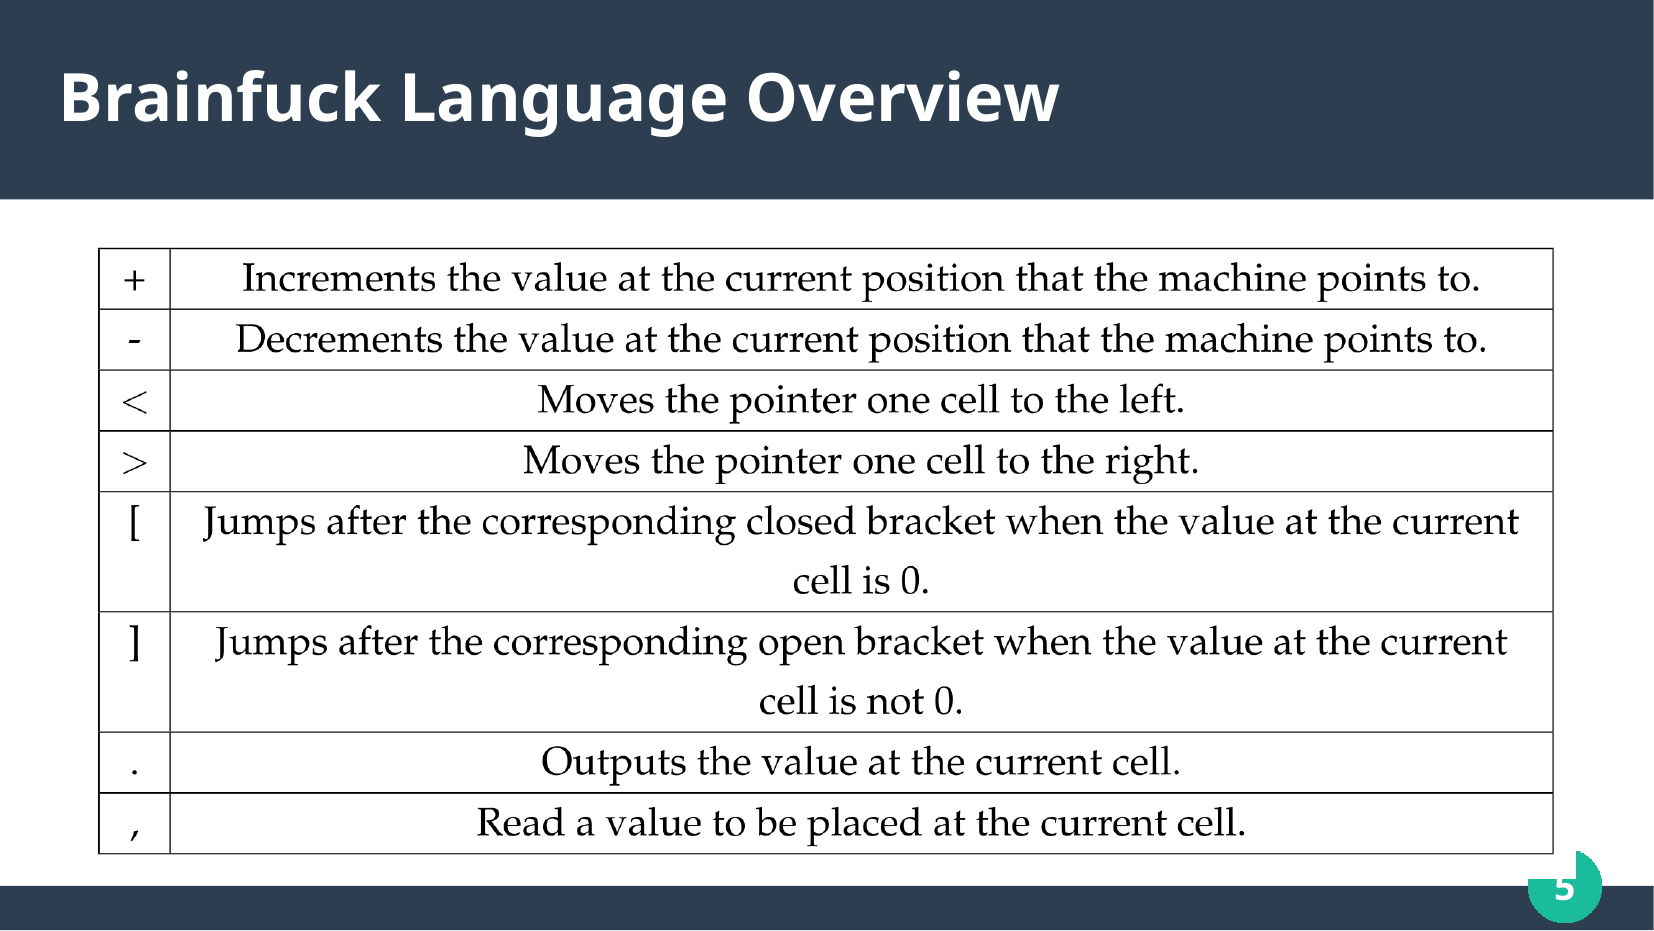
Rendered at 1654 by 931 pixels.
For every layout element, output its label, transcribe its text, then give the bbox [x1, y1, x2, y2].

picture [75, 224, 1576, 879]
title Brainfuck Language Overview [59, 37, 1595, 155]
